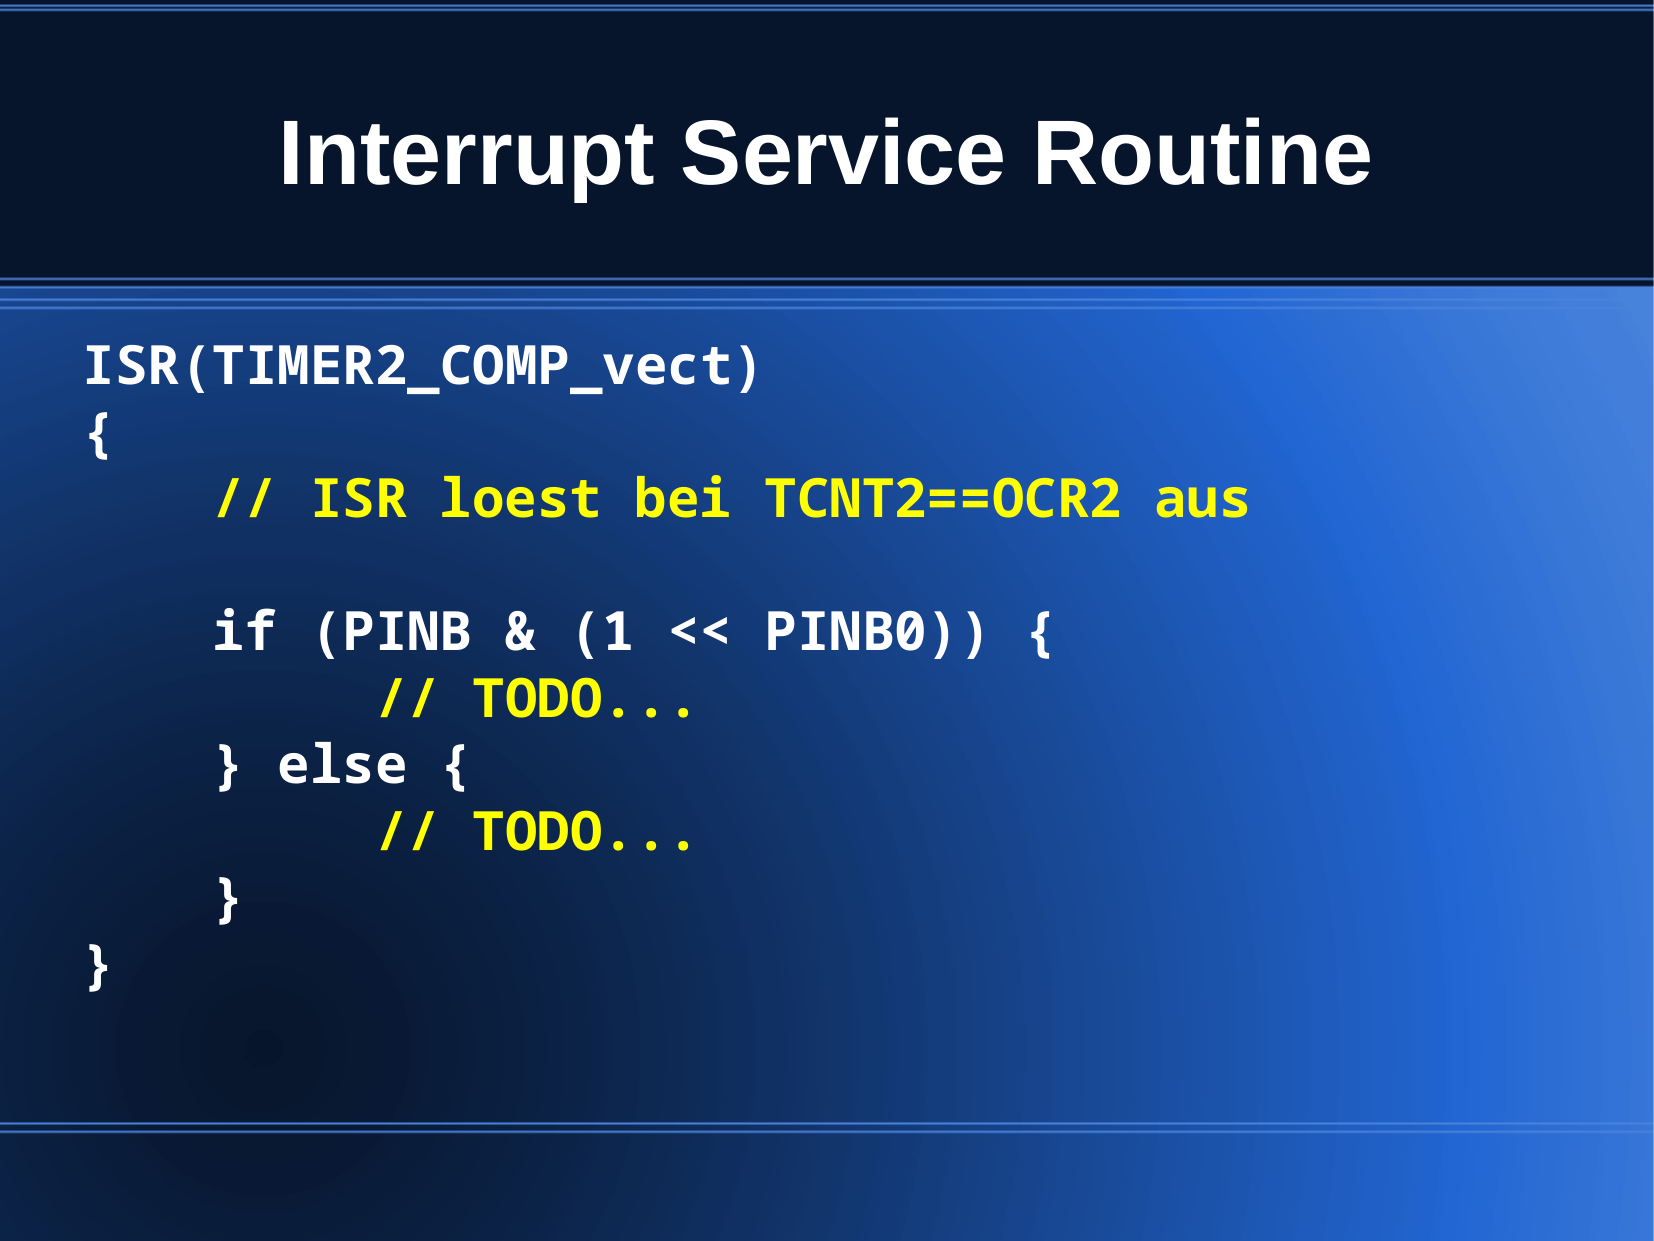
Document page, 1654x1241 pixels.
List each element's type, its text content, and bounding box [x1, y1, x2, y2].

title Interrupt Service Routine [82, 49, 1571, 257]
list ISR(TIMER2_COMP_vect) { // ISR loest bei TCNT2==OCR2 aus if (PINB & (1 << PINB0)) { // TODO... } else { // TODO... } } [82, 355, 1571, 1075]
picture [0, 0, 1654, 1241]
